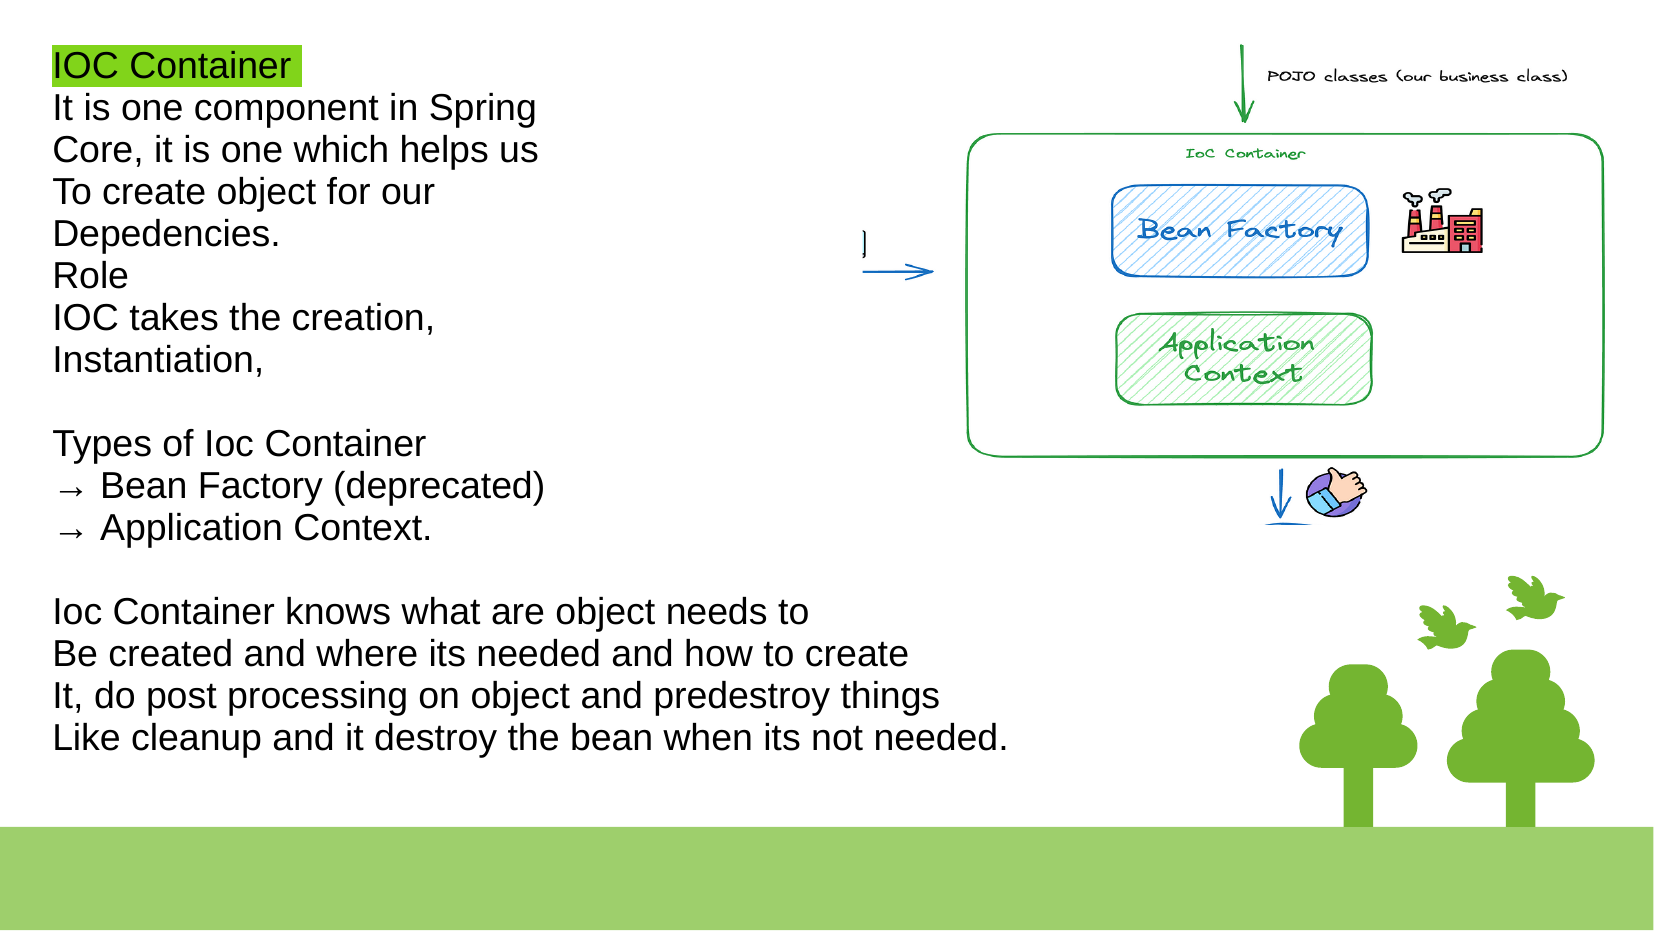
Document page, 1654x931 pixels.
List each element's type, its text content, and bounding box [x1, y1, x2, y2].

text_box IOC Container It is one component in Spring Core, it is one which helps us To create object for our Depedencies. Role IOC takes the creation, Instantiation, Types of Ioc Container → Bean Factory (deprecated) → Application Context. Ioc Container knows what are object needs to Be created and where its needed and how to create It, do post processing on object and predestroy things Like cleanup and it destroy the bean when its not needed. [37, 37, 1027, 767]
picture [862, 37, 1613, 525]
